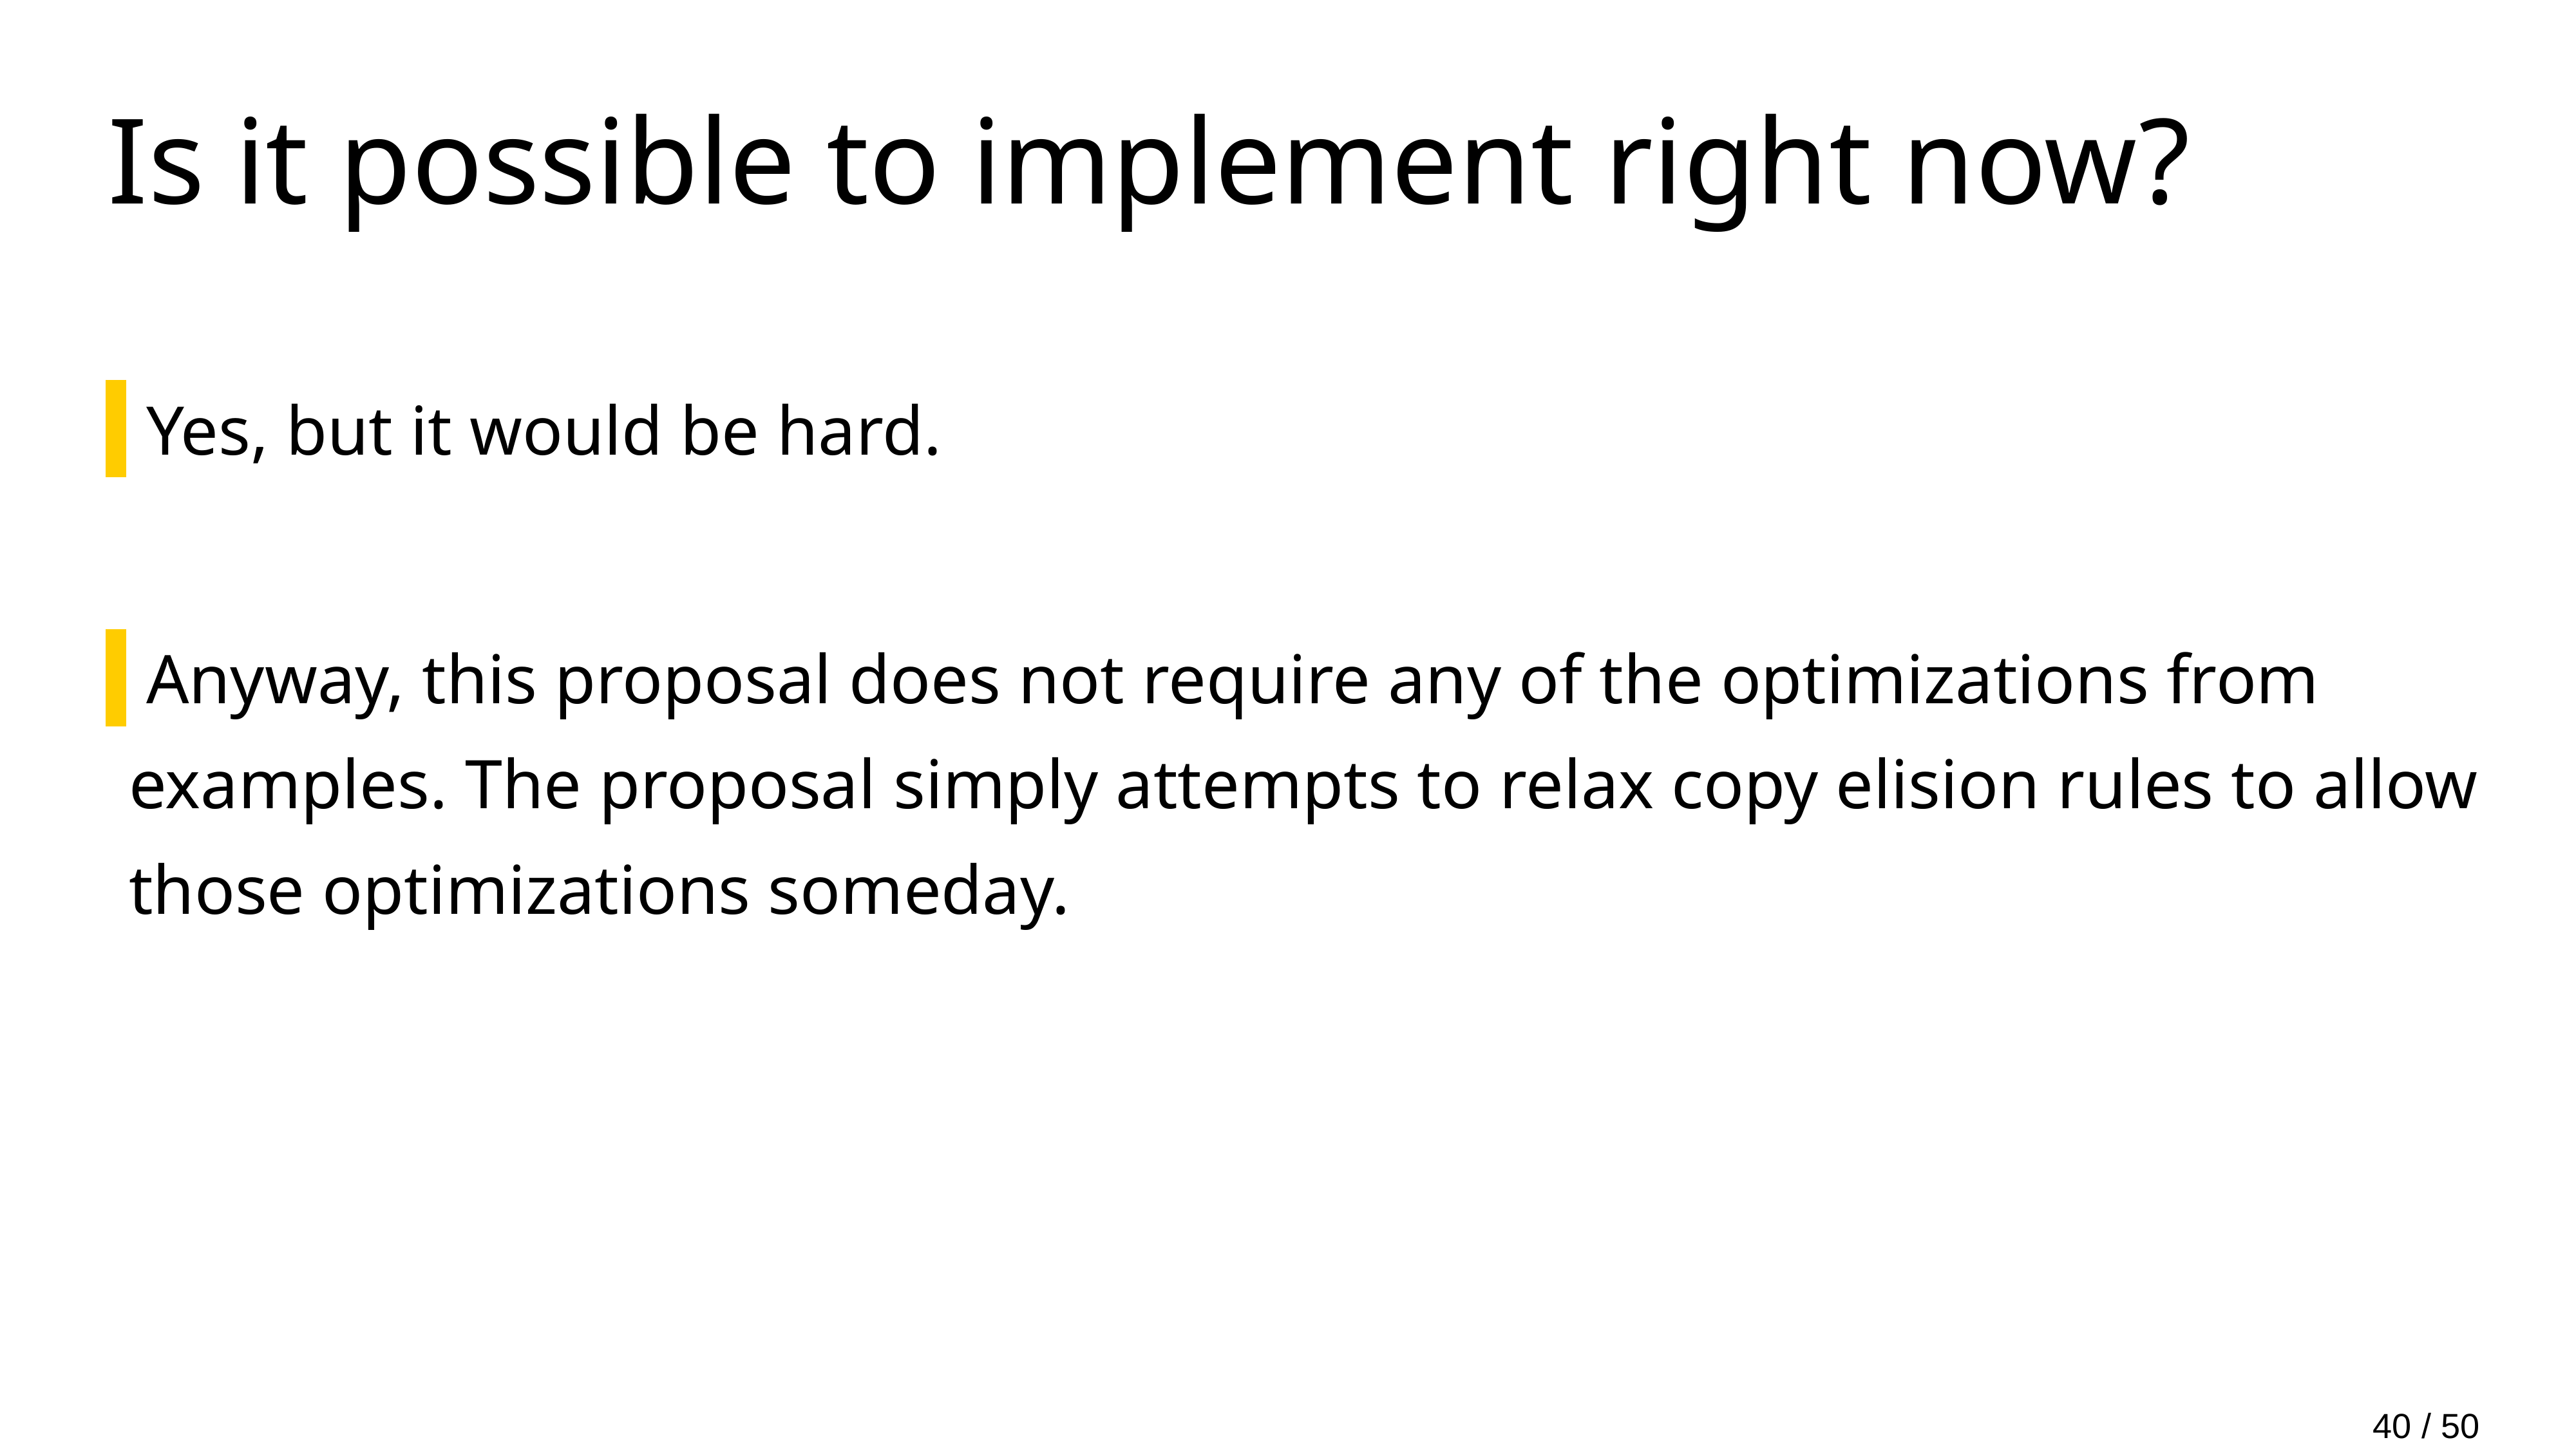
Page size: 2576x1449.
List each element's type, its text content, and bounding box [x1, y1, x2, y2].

text_box <number> / 50 [2363, 1402, 2576, 1449]
title Is it possible to implement right now? [108, 80, 2468, 242]
text_box Yes, but it would be hard. Anyway, this proposal does not require any of the optimizations from examples. The proposal simply attempts to relax copy elision rules to allow those optimizations someday. [96, 364, 2512, 1419]
